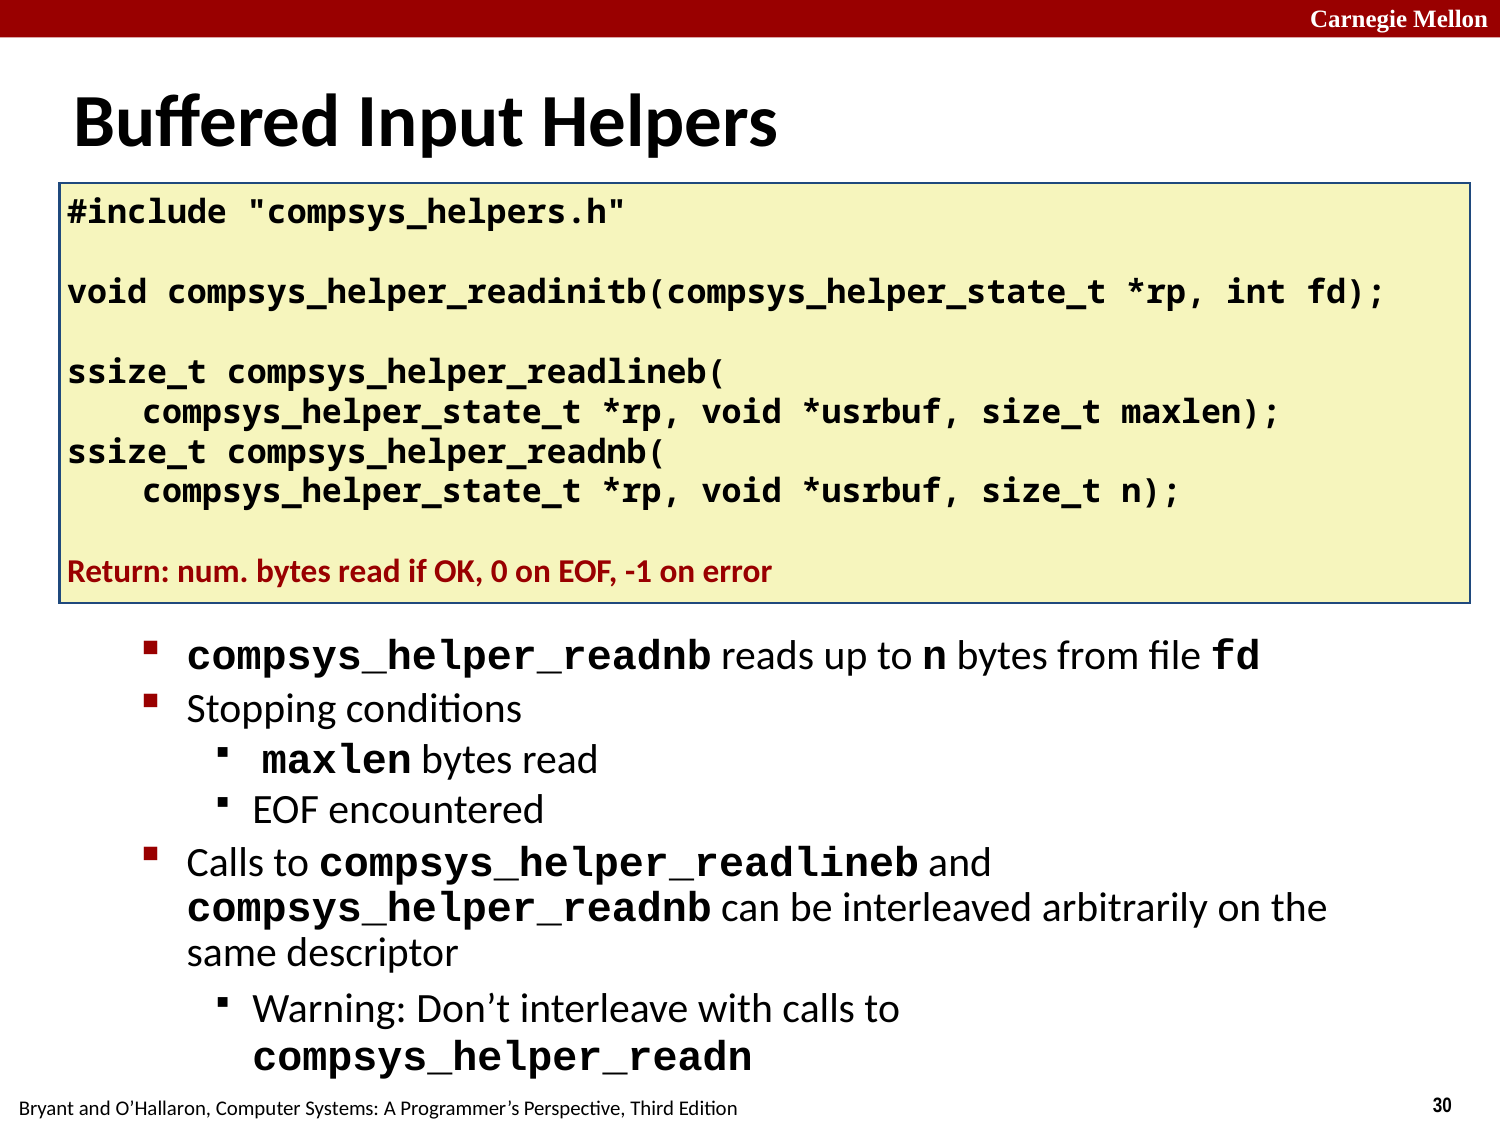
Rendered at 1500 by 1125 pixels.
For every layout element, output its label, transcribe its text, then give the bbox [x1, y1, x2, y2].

text_box #include "compsys_helpers.h" void compsys_helper_readinitb(compsys_helper_state_t *rp, int fd); ssize_t compsys_helper_readlineb( compsys_helper_state_t *rp, void *usrbuf, size_t maxlen); ssize_t compsys_helper_readnb( compsys_helper_state_t *rp, void *usrbuf, size_t n); Return: num. bytes read if OK, 0 on EOF, -1 on error [59, 182, 1471, 603]
text_box Buffered Input Helpers [58, 54, 1366, 180]
text_box compsys_helper_readnb reads up to n bytes from file fd Stopping conditions maxlen bytes read EOF encountered Calls to compsys_helper_readlineb and compsys_helper_readnb can be interleaved arbitrarily on the same descriptor Warning: Don’t interleave with calls to compsys_helper_readn [50, 557, 1413, 1033]
